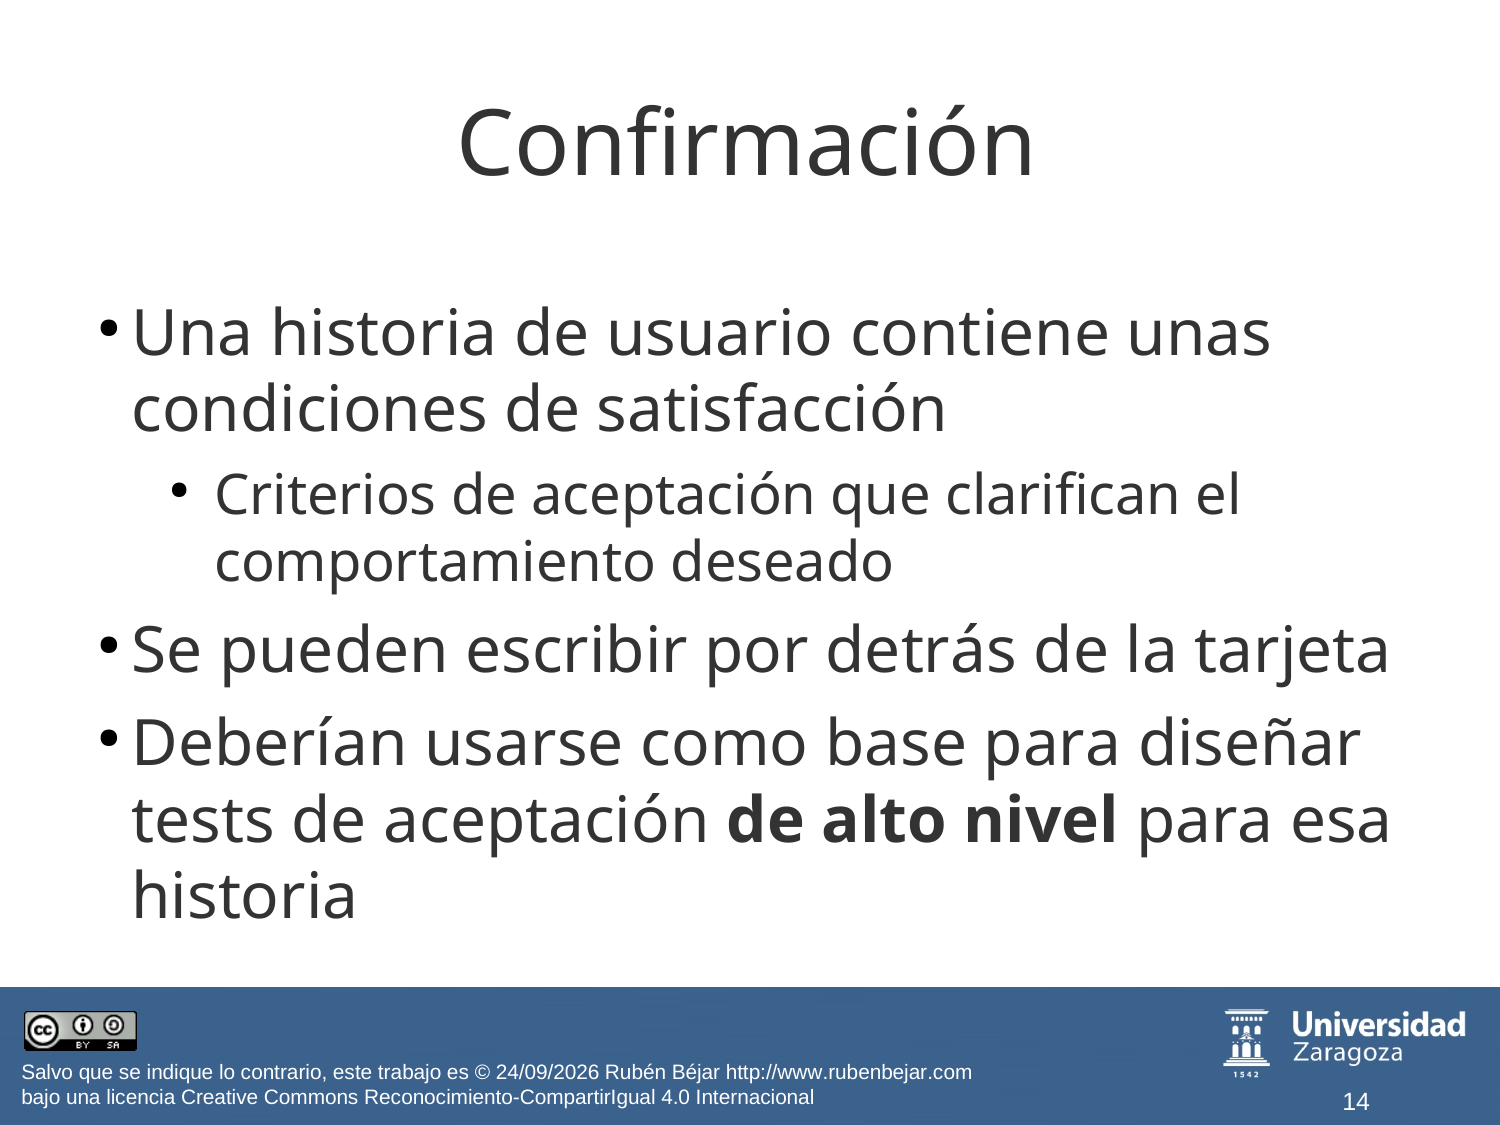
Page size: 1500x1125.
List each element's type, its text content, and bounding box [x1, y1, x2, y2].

title Confirmación [74, 21, 1420, 257]
picture [0, 987, 1500, 1125]
list Una historia de usuario contiene unas condiciones de satisfacción Criterios de aceptación que clarifican el comportamiento deseado Se pueden escribir por detrás de la tarjeta Deberían usarse como base para diseñar tests de aceptación de alto nivel para esa historia [82, 283, 1418, 957]
